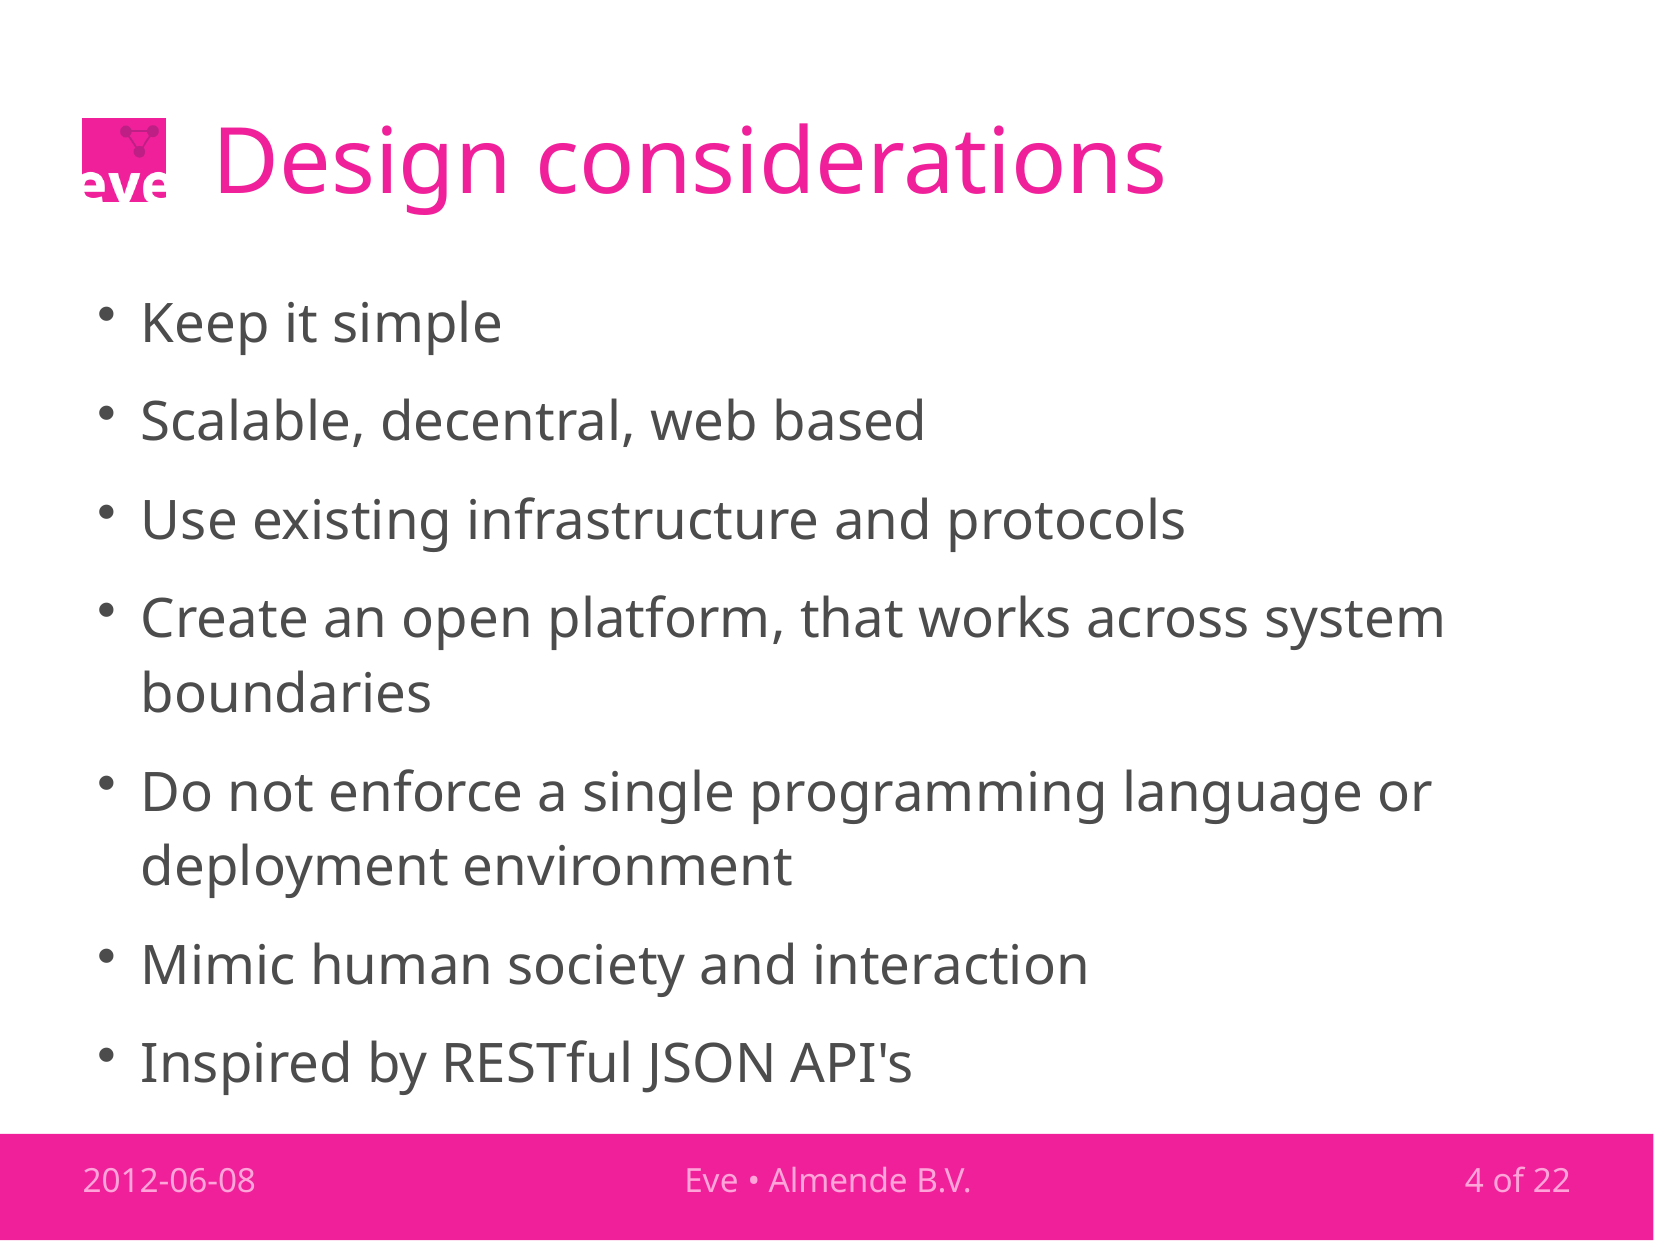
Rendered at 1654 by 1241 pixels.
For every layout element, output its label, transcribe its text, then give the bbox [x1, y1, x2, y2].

picture [82, 118, 166, 202]
list Keep it simple Scalable, decentral, web based Use existing infrastructure and protocols Create an open platform, that works across system boundaries Do not enforce a single programming language or deployment environment Mimic human society and interaction Inspired by RESTful JSON API's [82, 283, 1571, 1102]
title Design considerations [212, 102, 1571, 215]
